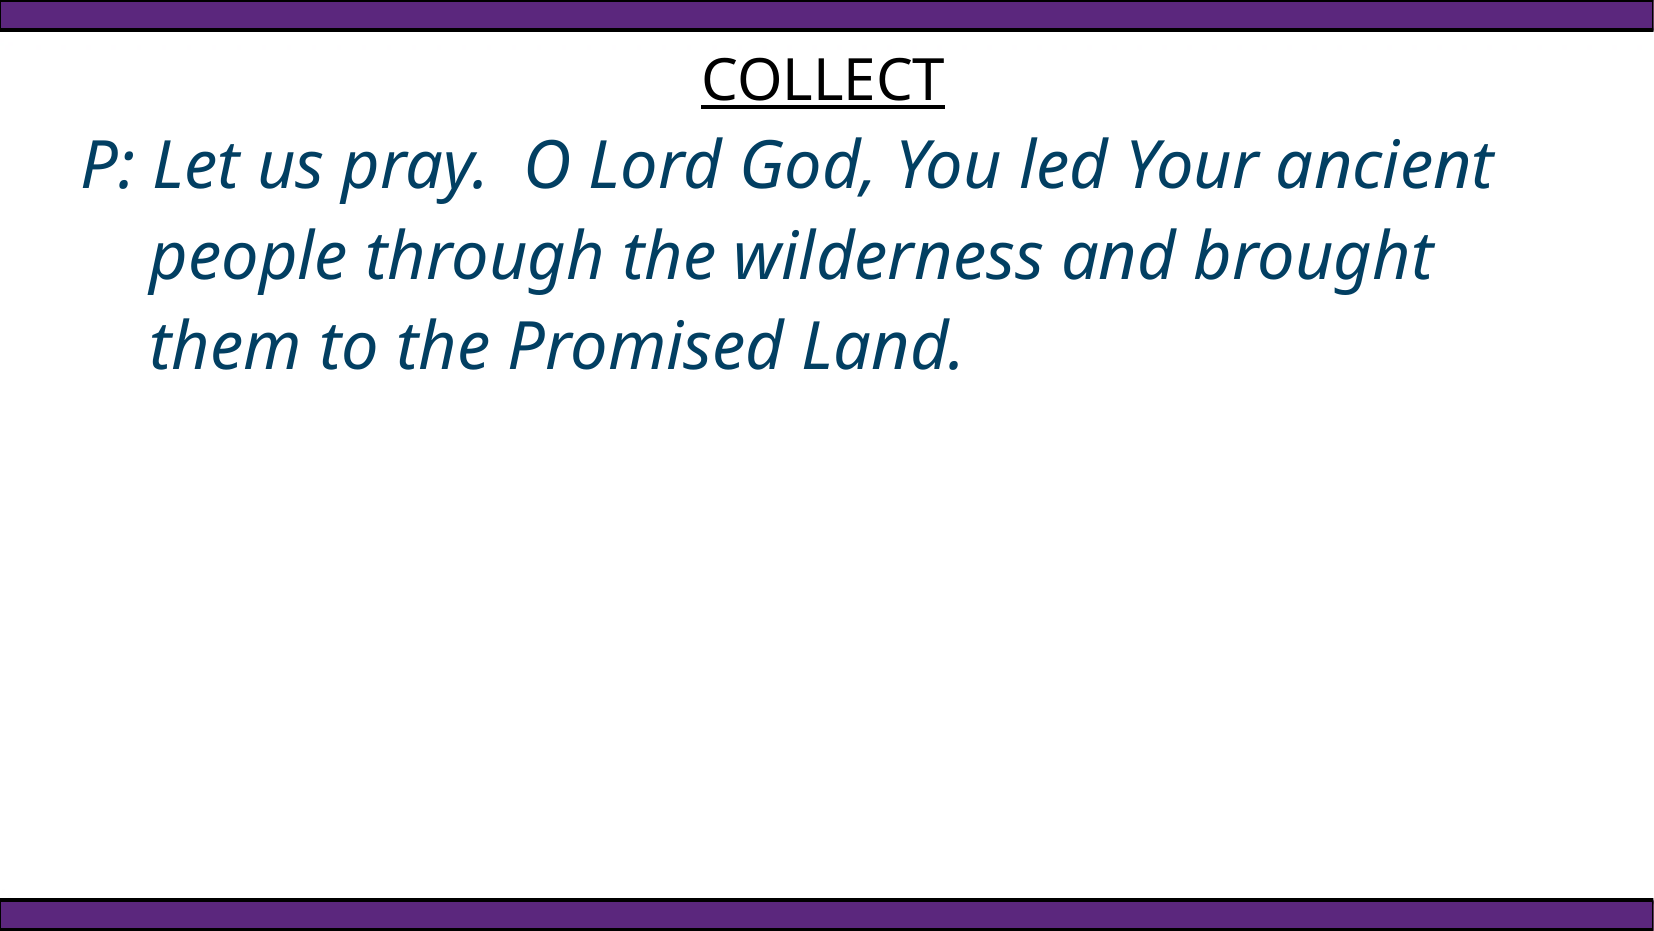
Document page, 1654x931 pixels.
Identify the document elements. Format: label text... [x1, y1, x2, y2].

text_box [0, 900, 1654, 931]
text_box [0, 0, 1654, 31]
picture [0, 31, 1654, 900]
text_box COLLECT P: Let us pray. O Lord God, You led Your ancient people through the wilderness and brought them to the Promised Land. [65, 30, 1581, 389]
